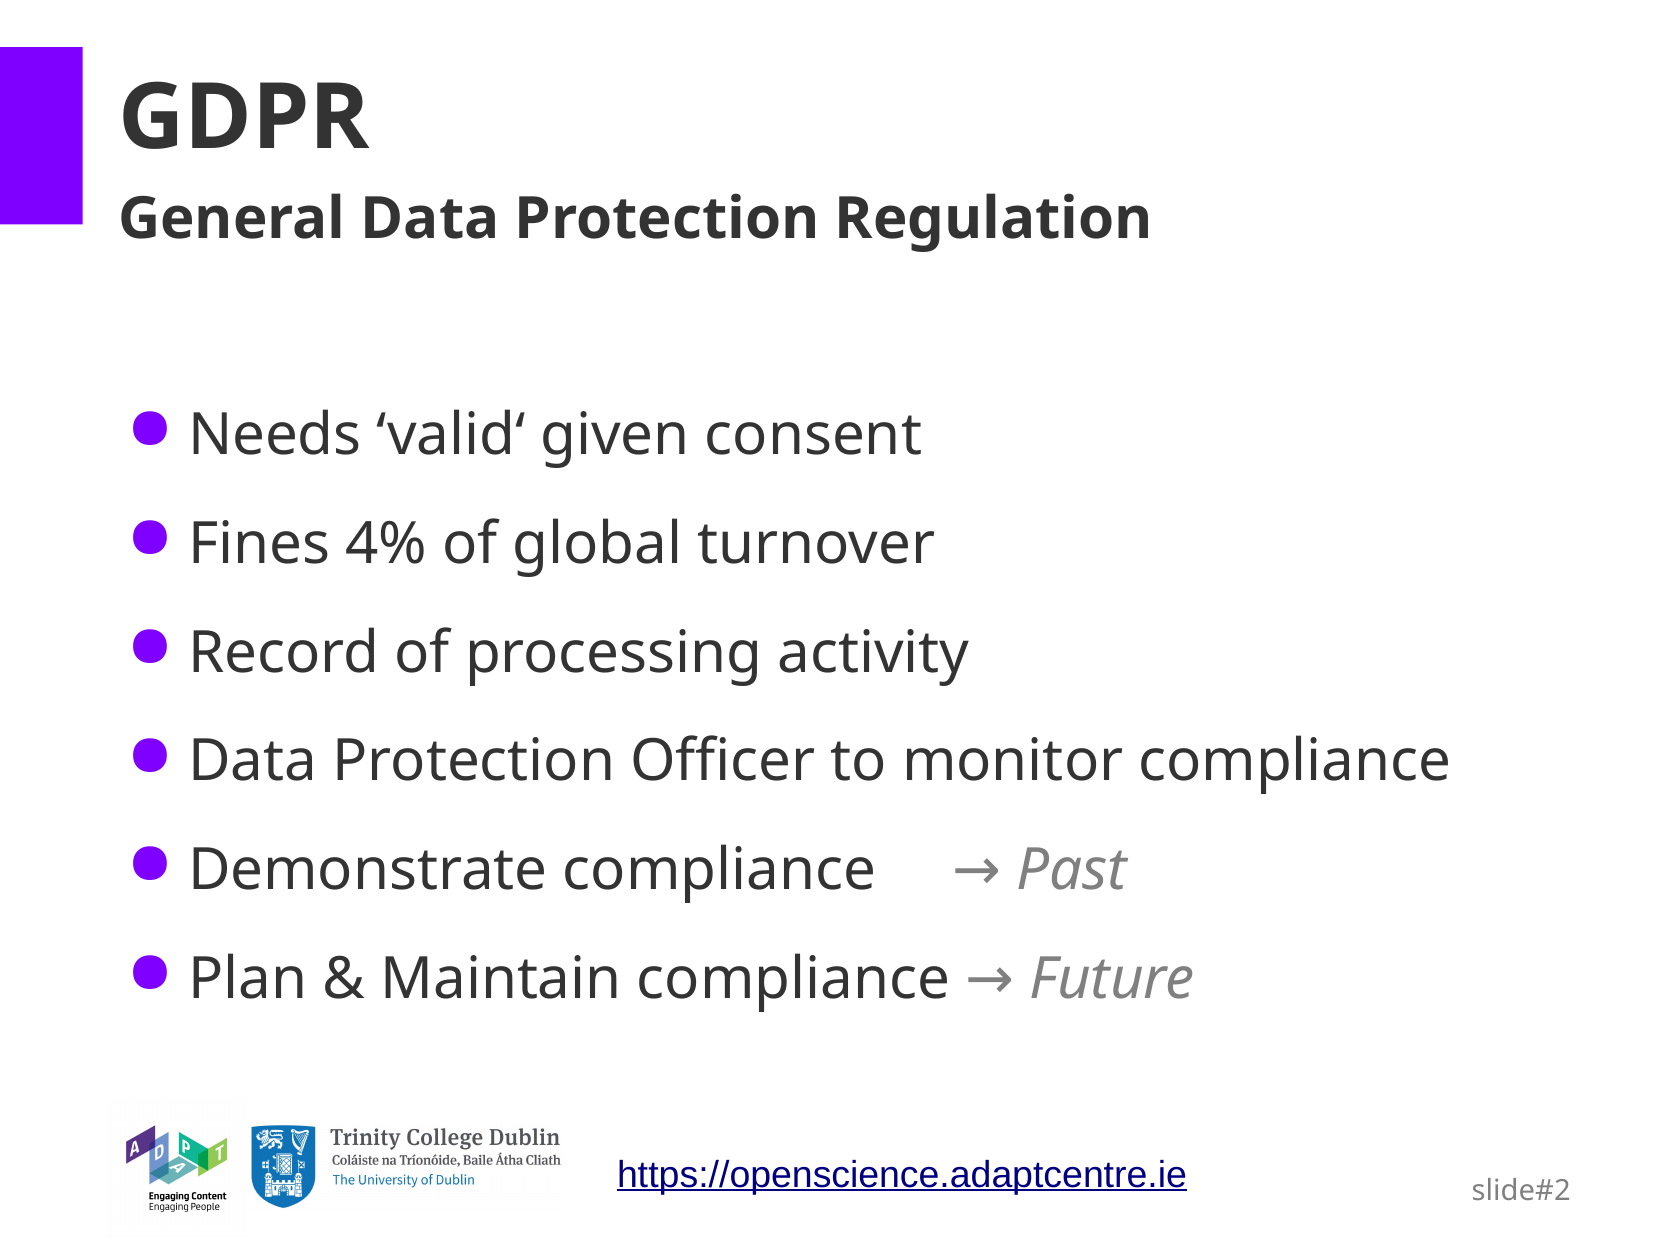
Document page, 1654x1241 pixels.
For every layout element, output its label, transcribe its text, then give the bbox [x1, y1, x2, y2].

picture [106, 1098, 247, 1239]
list Needs ‘valid‘ given consent Fines 4% of global turnover Record of processing activity Data Protection Officer to monitor compliance Demonstrate compliance → Past Plan & Maintain compliance → Future [118, 283, 1536, 1003]
picture [248, 1122, 564, 1211]
title GDPR General Data Protection Regulation [118, 49, 1571, 257]
